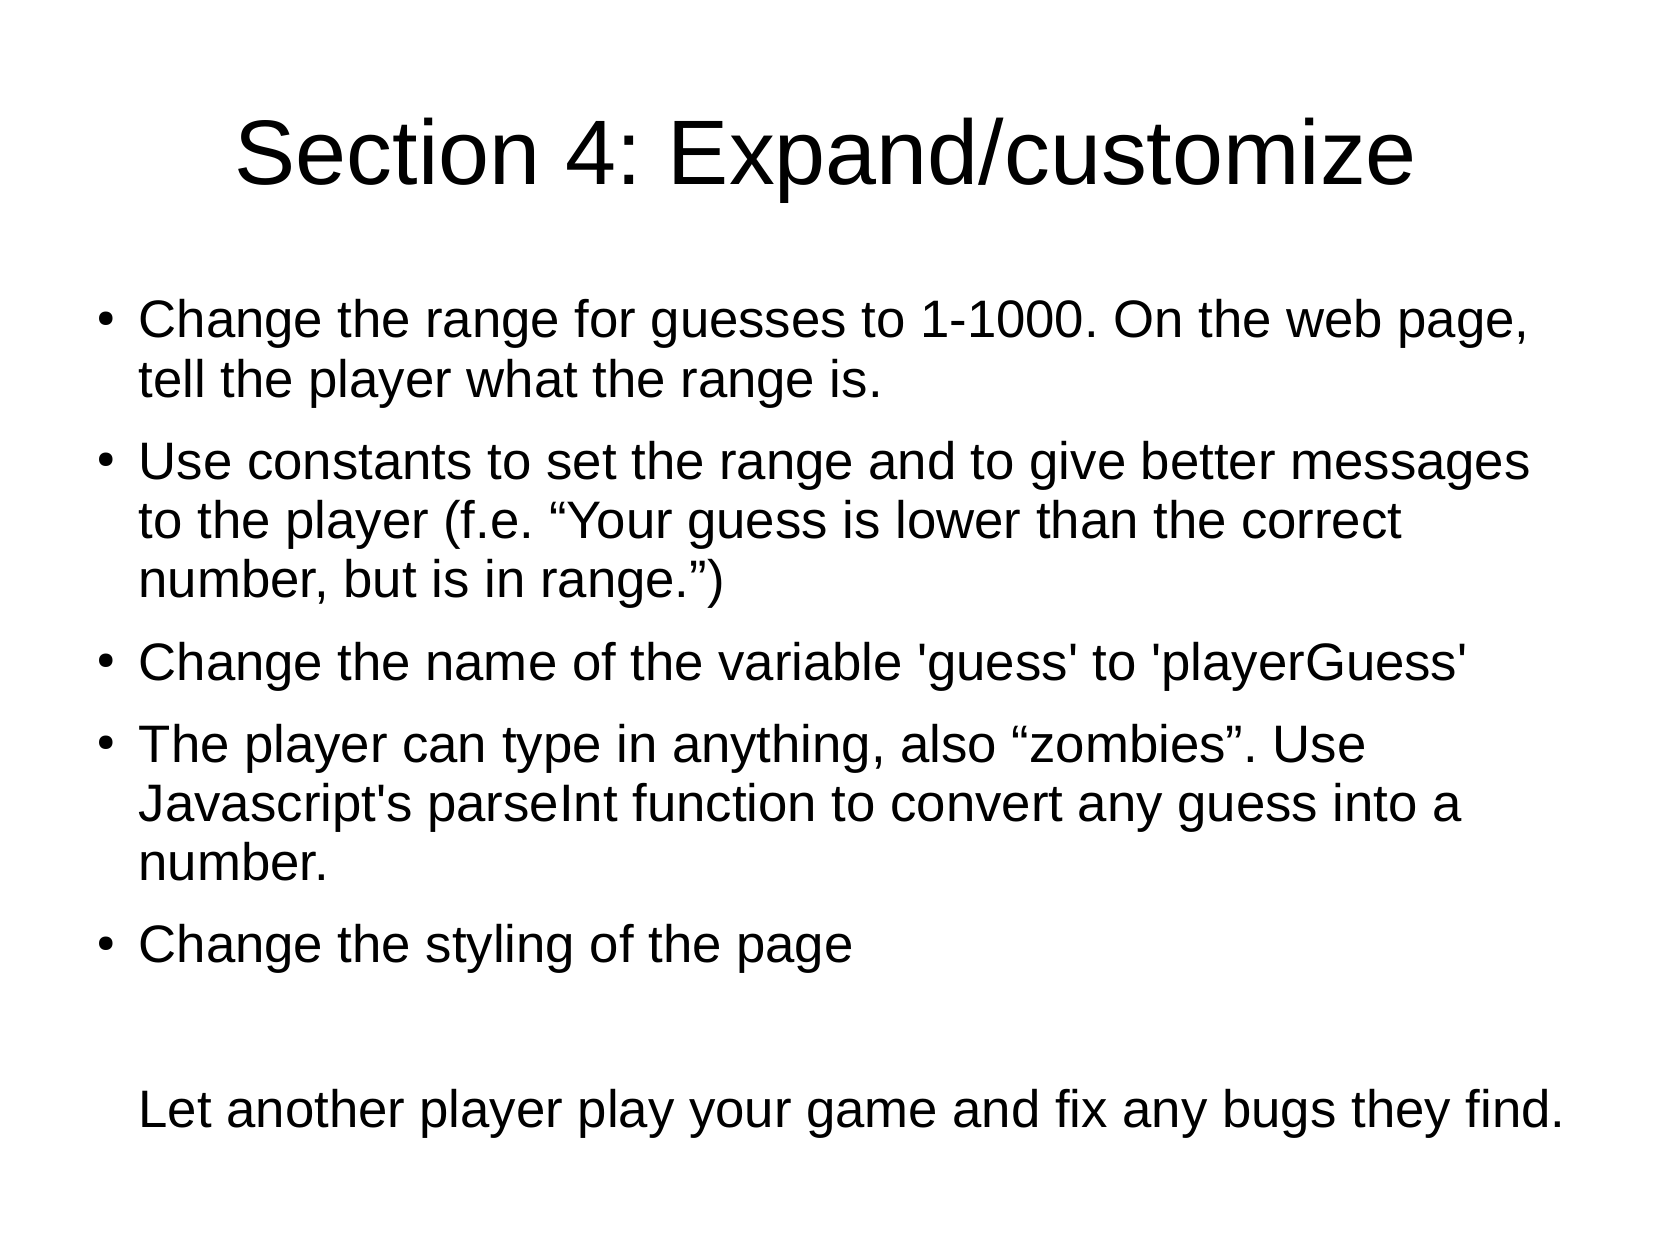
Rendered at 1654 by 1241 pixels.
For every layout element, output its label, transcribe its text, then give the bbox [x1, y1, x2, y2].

title Section 4: Expand/customize [82, 49, 1571, 257]
list Change the range for guesses to 1-1000. On the web page, tell the player what the range is. Use constants to set the range and to give better messages to the player (f.e. “Your guess is lower than the correct number, but is in range.”) Change the name of the variable 'guess' to 'playerGuess' The player can type in anything, also “zombies”. Use Javascript's parseInt function to convert any guess into a number. Change the styling of the page Let another player play your game and fix any bugs they find. [82, 290, 1571, 1171]
